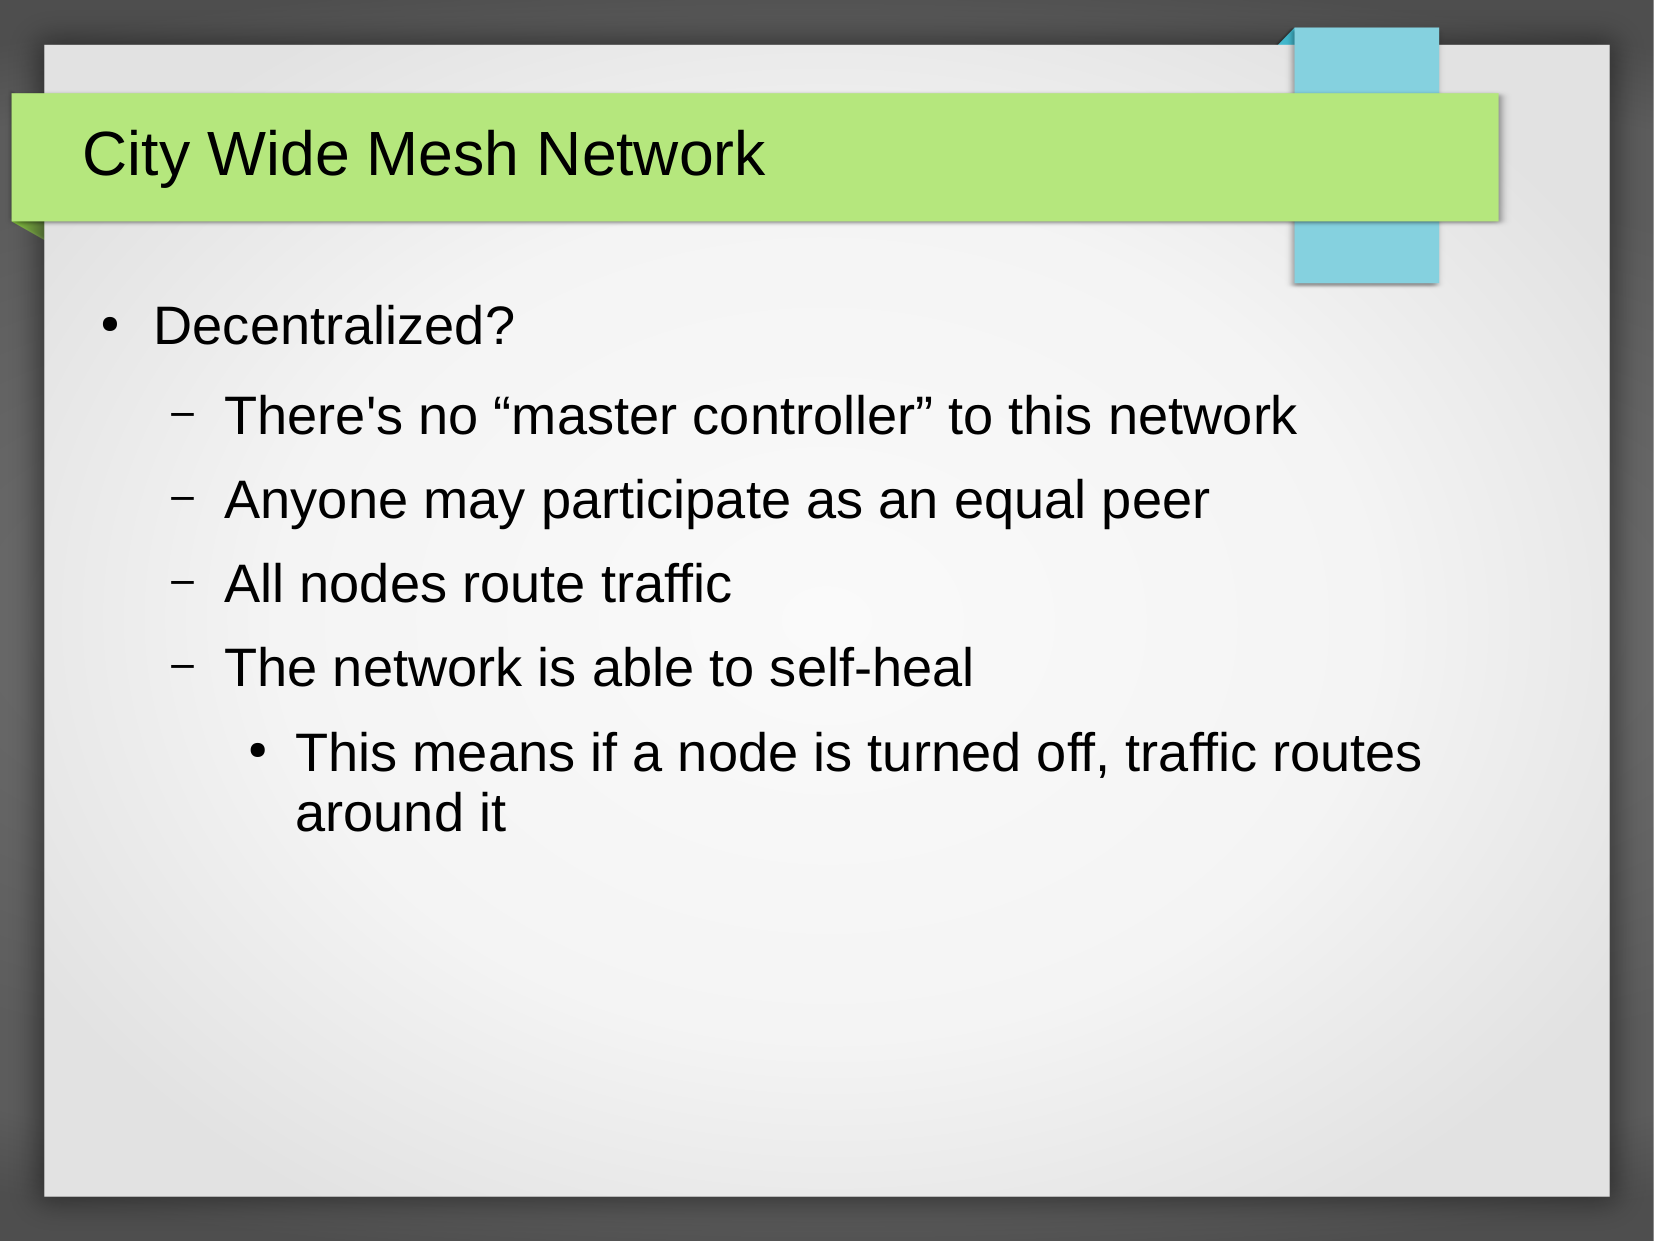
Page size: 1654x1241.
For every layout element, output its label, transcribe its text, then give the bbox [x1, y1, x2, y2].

title City Wide Mesh Network [82, 94, 1264, 213]
picture [0, 0, 1654, 1241]
list Decentralized? There's no “master controller” to this network Anyone may participate as an equal peer All nodes route traffic The network is able to self-heal This means if a node is turned off, traffic routes around it [82, 295, 1571, 1015]
